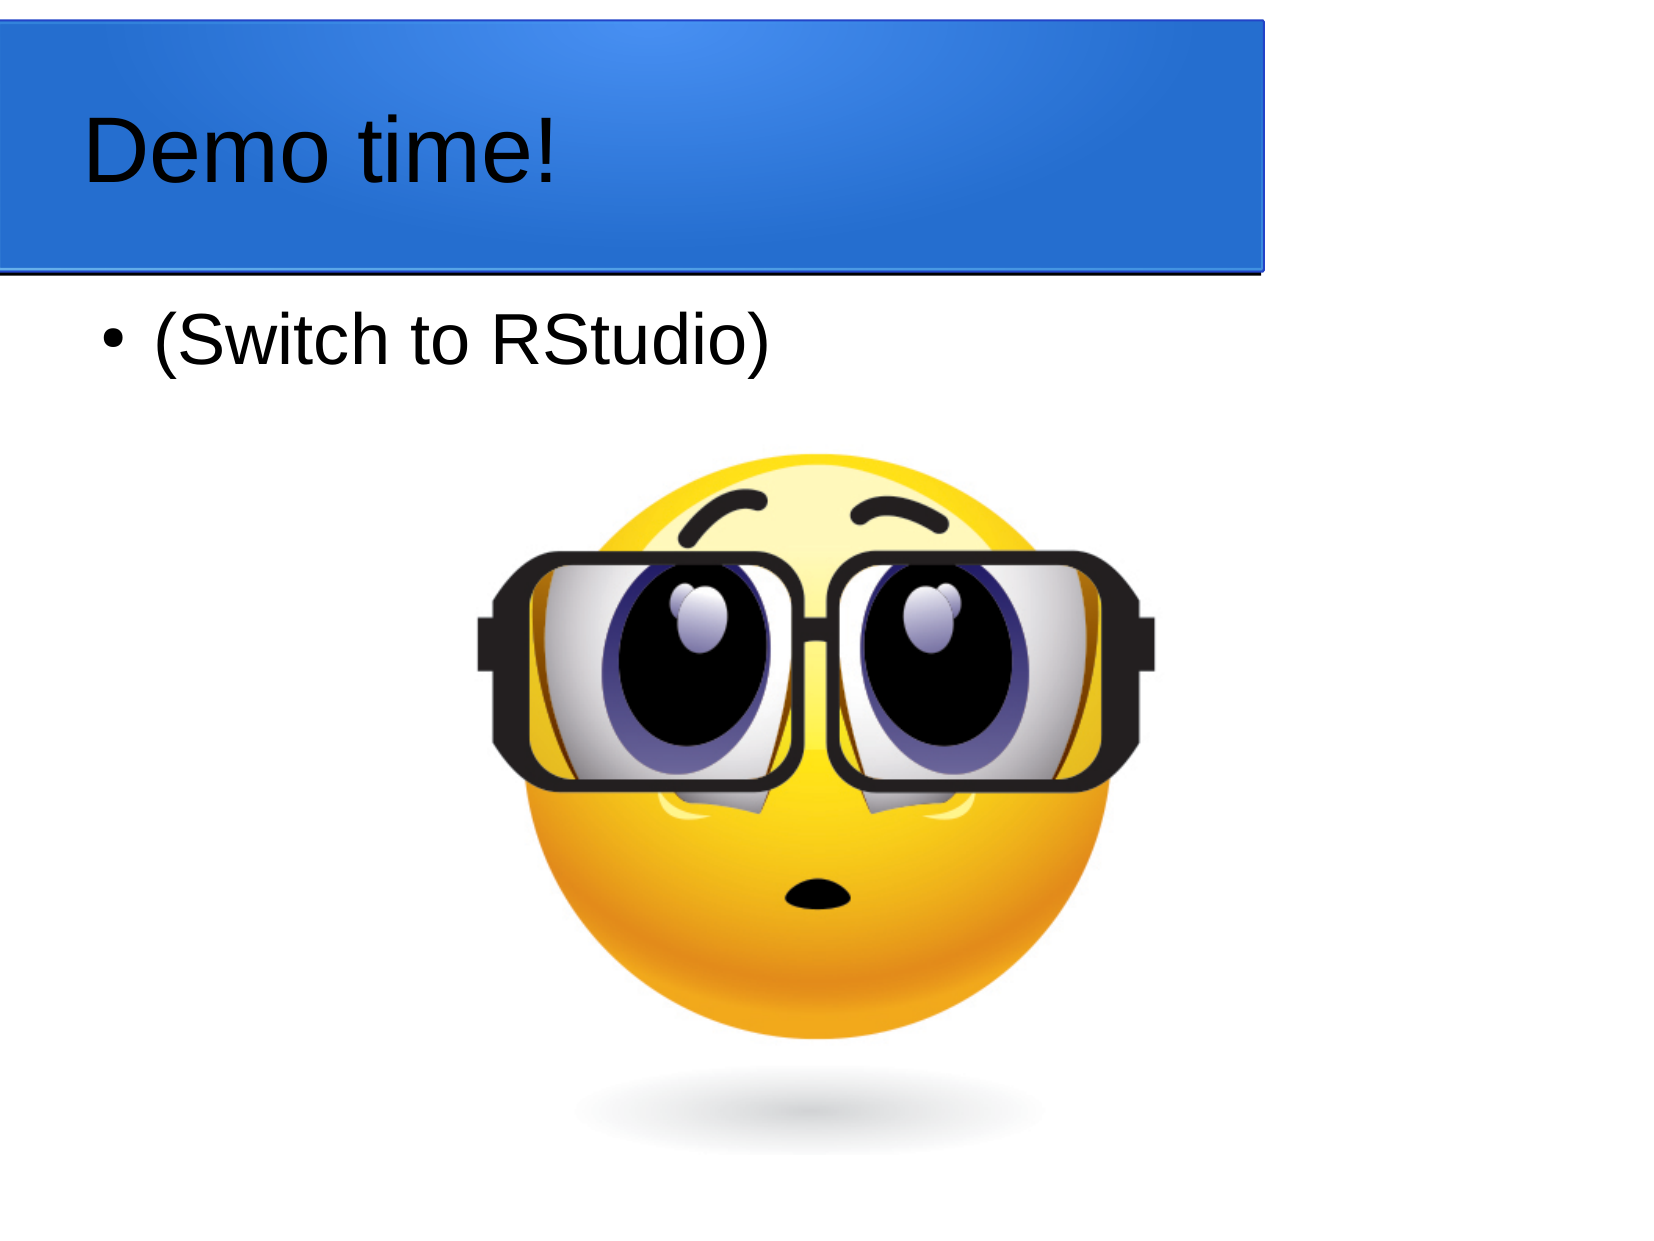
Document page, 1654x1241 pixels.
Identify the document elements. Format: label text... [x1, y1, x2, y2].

list (Switch to RStudio) [82, 299, 1571, 1019]
picture [450, 420, 1186, 1156]
title Demo time! [82, 47, 1235, 252]
